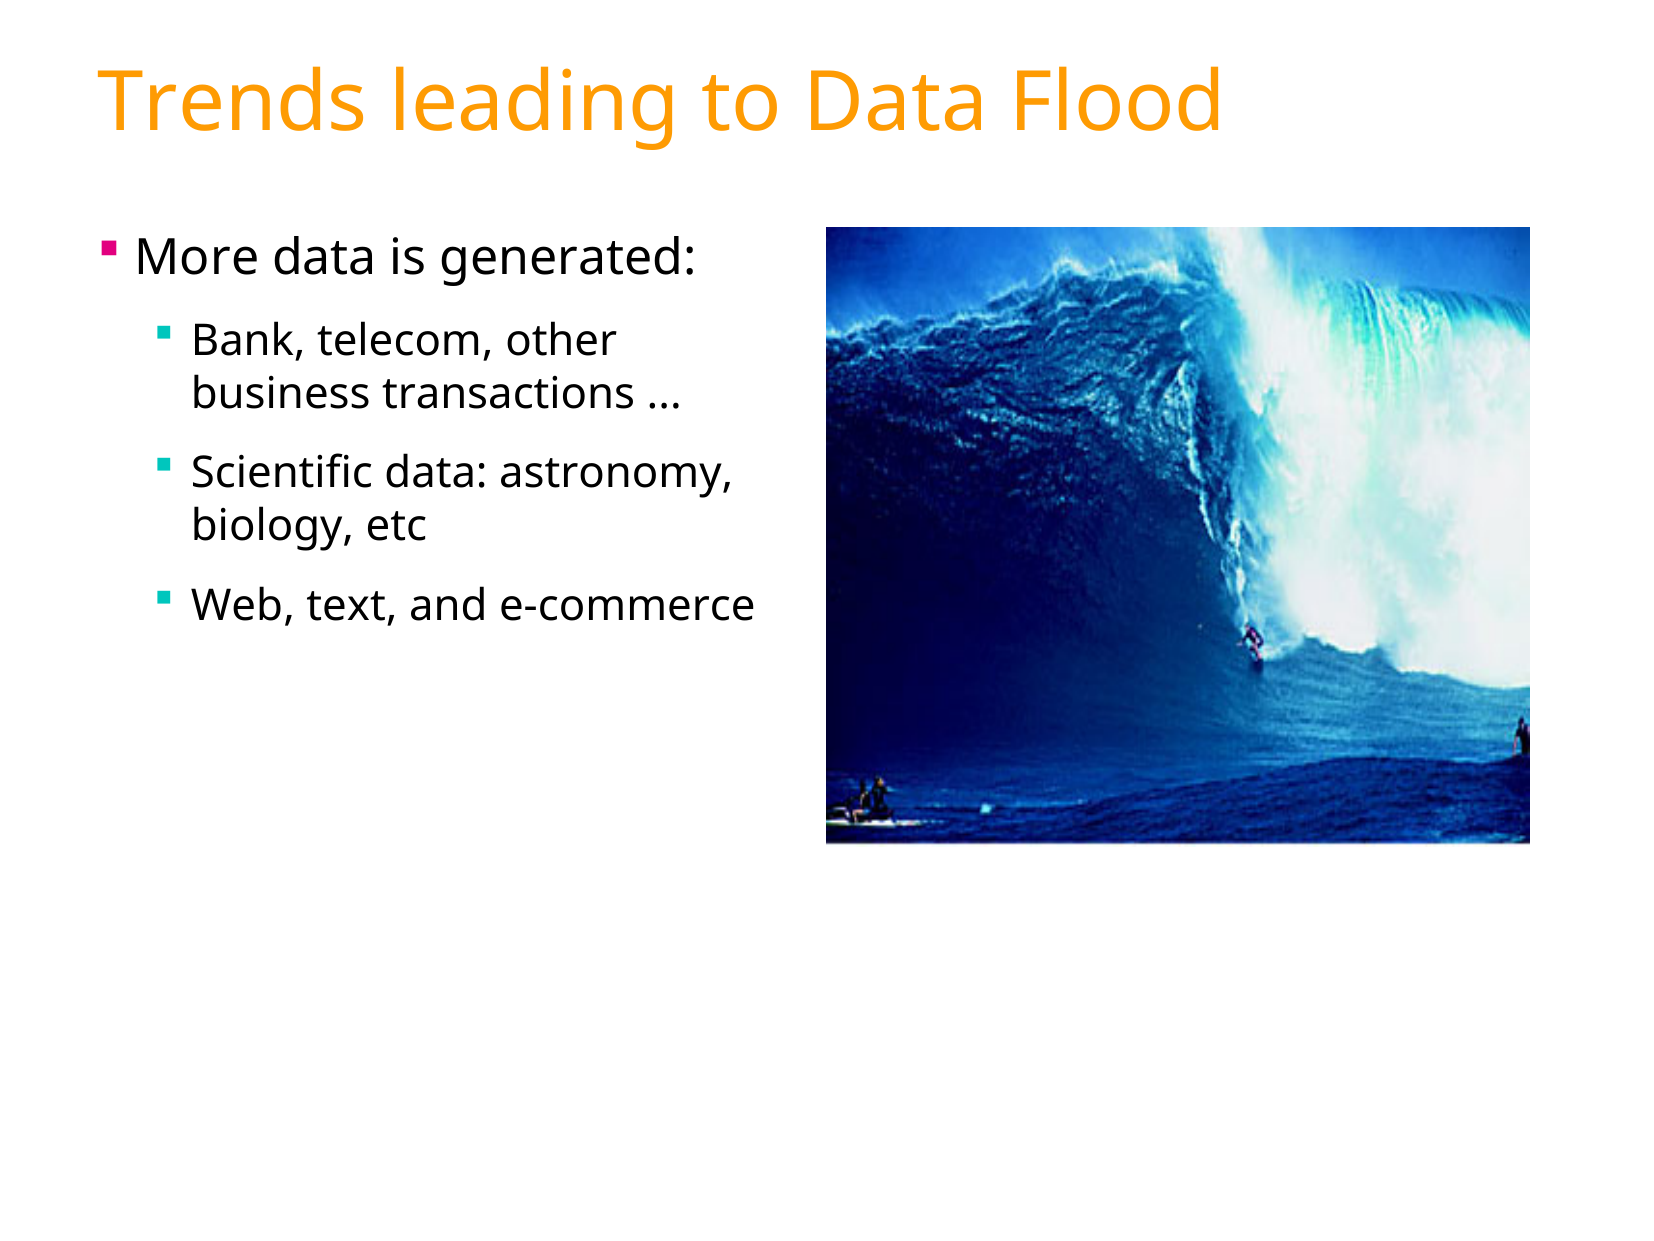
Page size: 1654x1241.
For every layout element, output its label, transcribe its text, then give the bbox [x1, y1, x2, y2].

list More data is generated: Bank, telecom, other business transactions ... Scientific data: astronomy, biology, etc Web, text, and e-commerce [82, 216, 820, 858]
title Trends leading to Data Flood [82, 31, 1585, 156]
picture [826, 227, 1530, 847]
